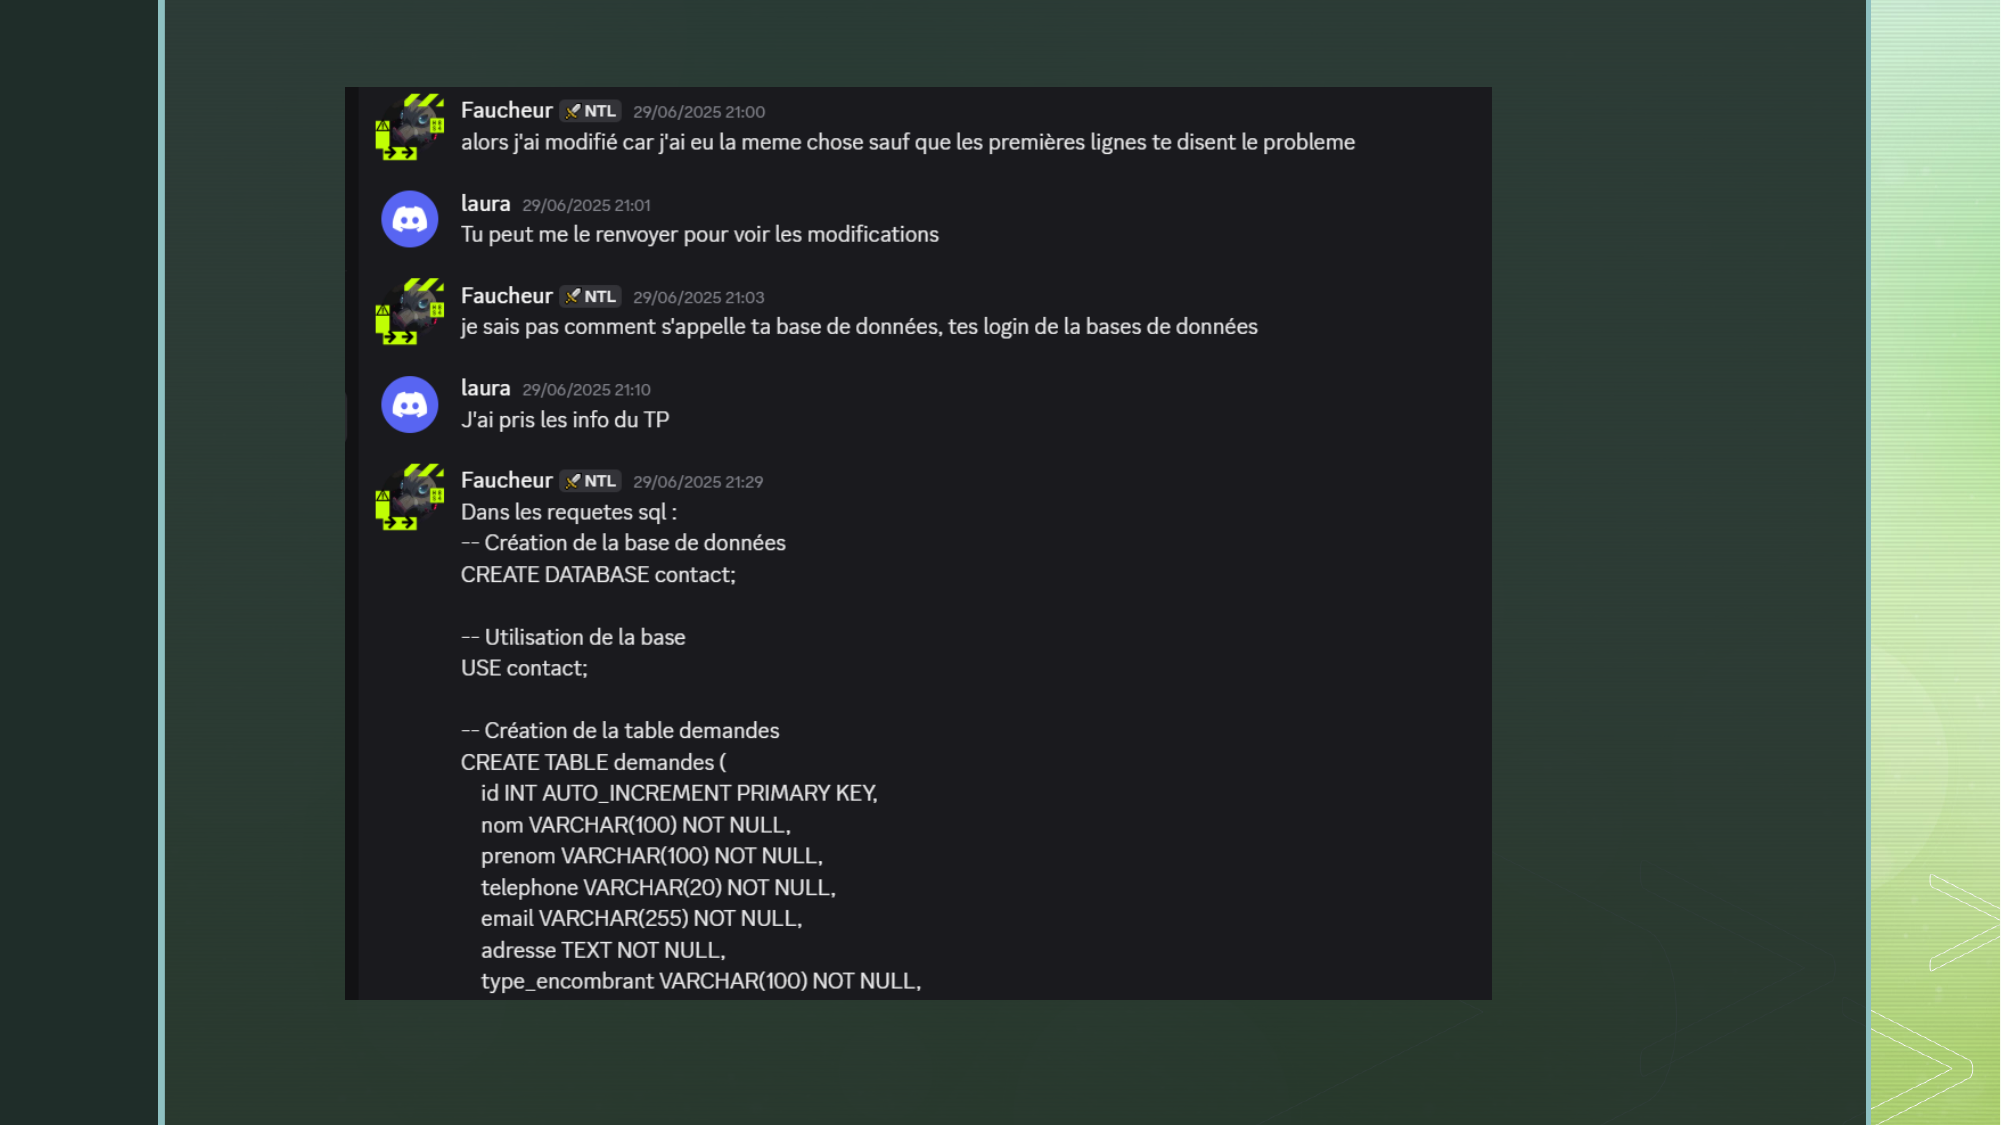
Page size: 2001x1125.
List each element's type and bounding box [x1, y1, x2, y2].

picture [345, 87, 1492, 1000]
